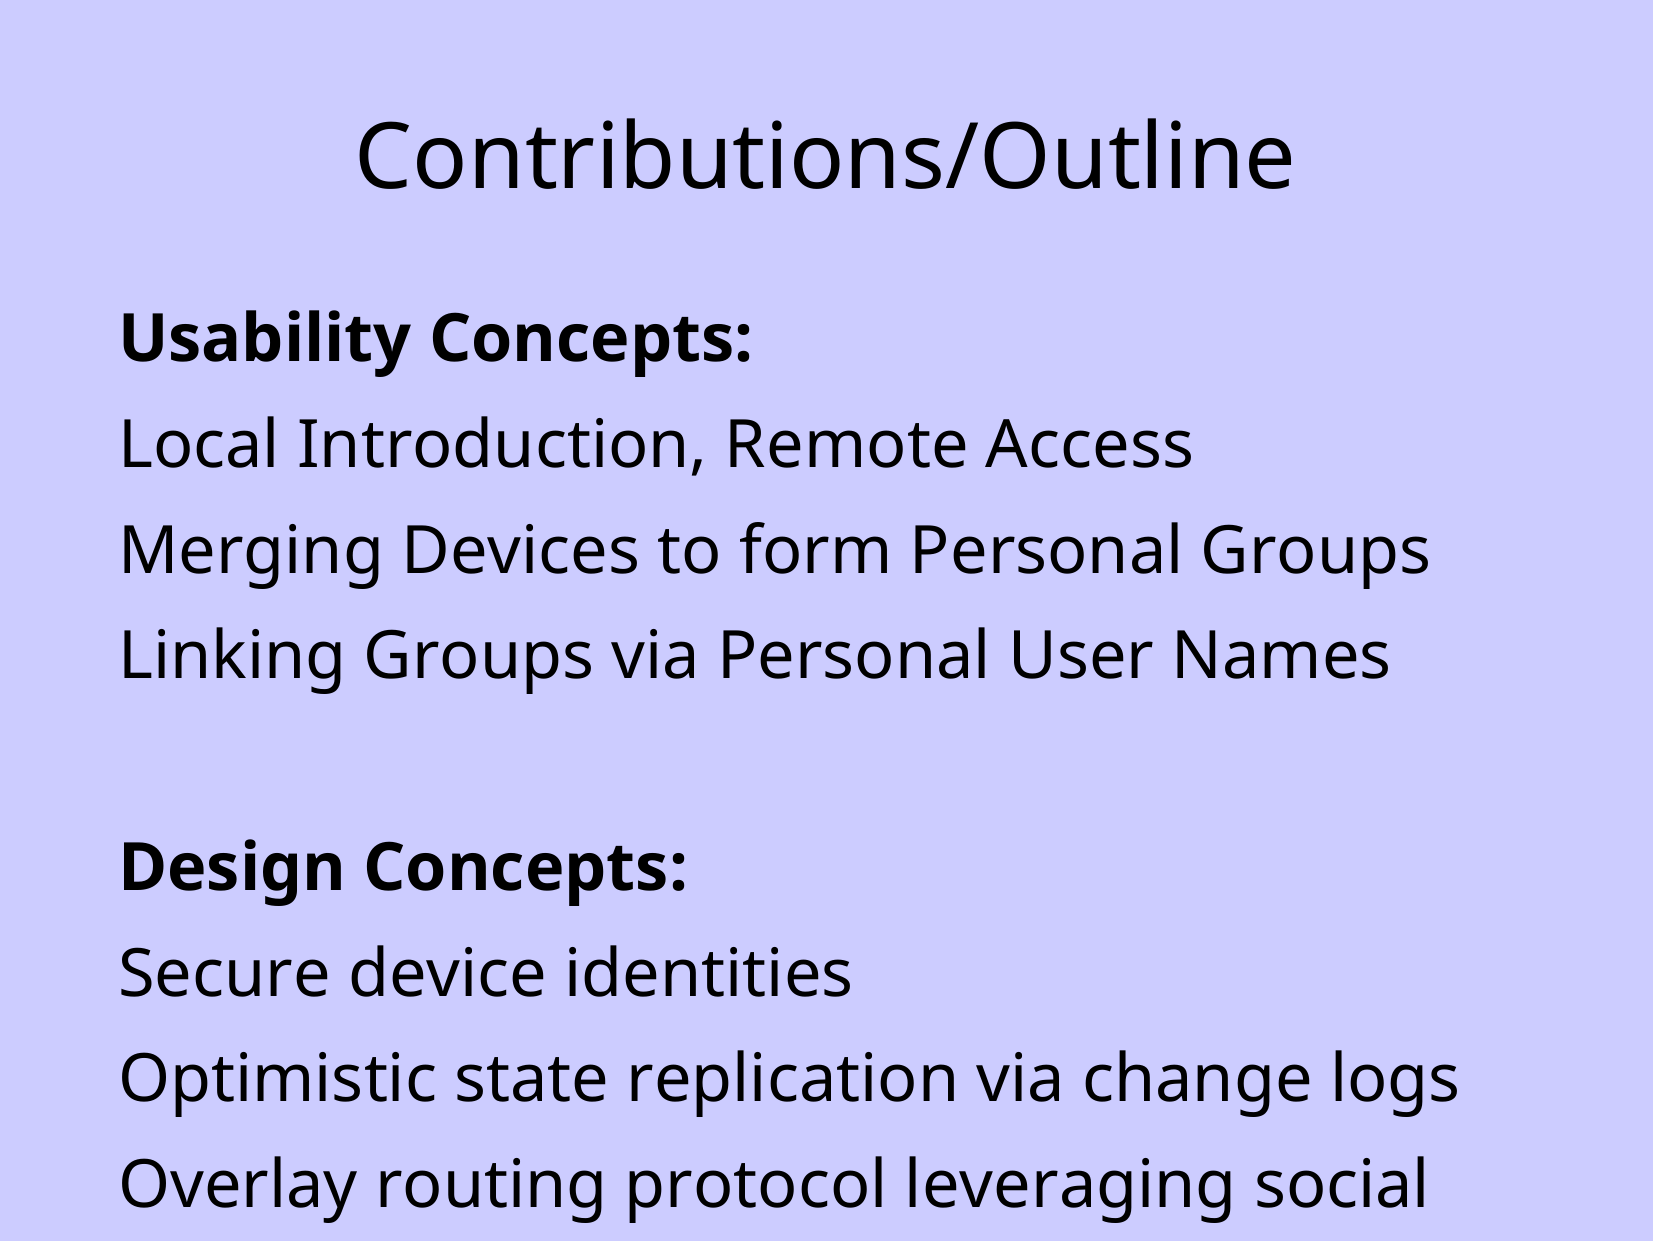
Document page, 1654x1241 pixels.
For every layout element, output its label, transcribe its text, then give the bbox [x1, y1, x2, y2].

list Usability Concepts: Local Introduction, Remote Access Merging Devices to form Personal Groups Linking Groups via Personal User Names Design Concepts: Secure device identities Optimistic state replication via change logs Overlay routing protocol leveraging social links [82, 290, 1571, 1109]
title Contributions/Outline [82, 49, 1571, 257]
